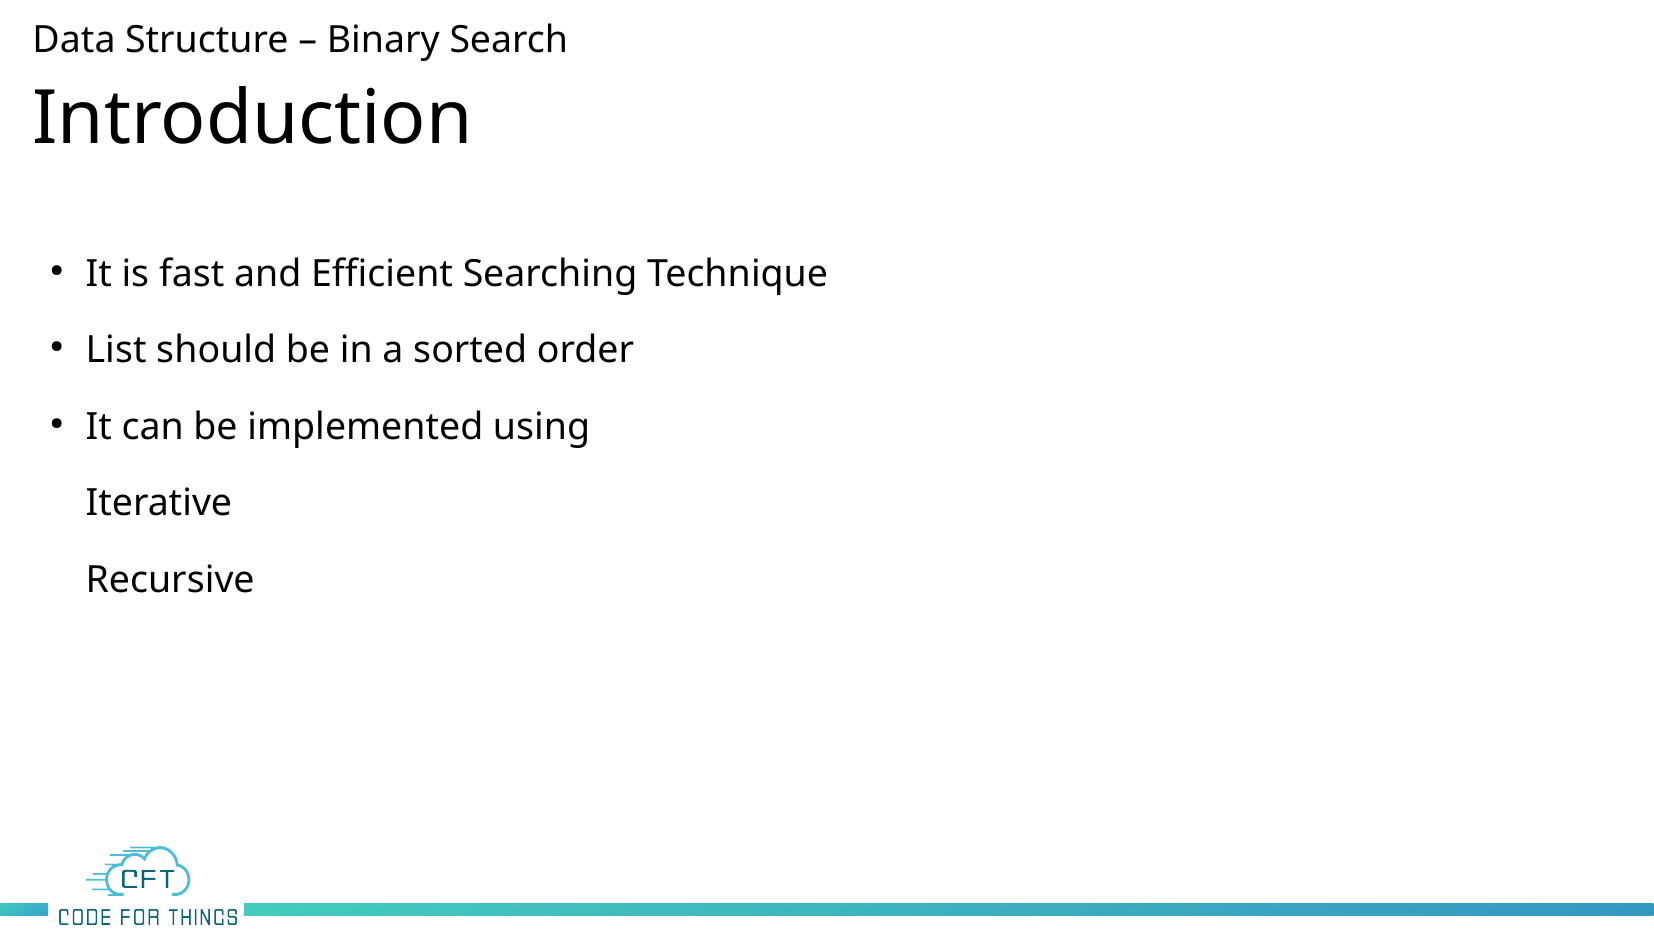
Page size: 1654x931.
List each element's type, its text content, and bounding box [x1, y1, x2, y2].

text_box It is fast and Efficient Searching Technique List should be in a sorted order It can be implemented using Iterative Recursive [35, 213, 1619, 685]
picture [59, 846, 237, 925]
title Data Structure – Binary Search Introduction [32, 12, 1184, 166]
